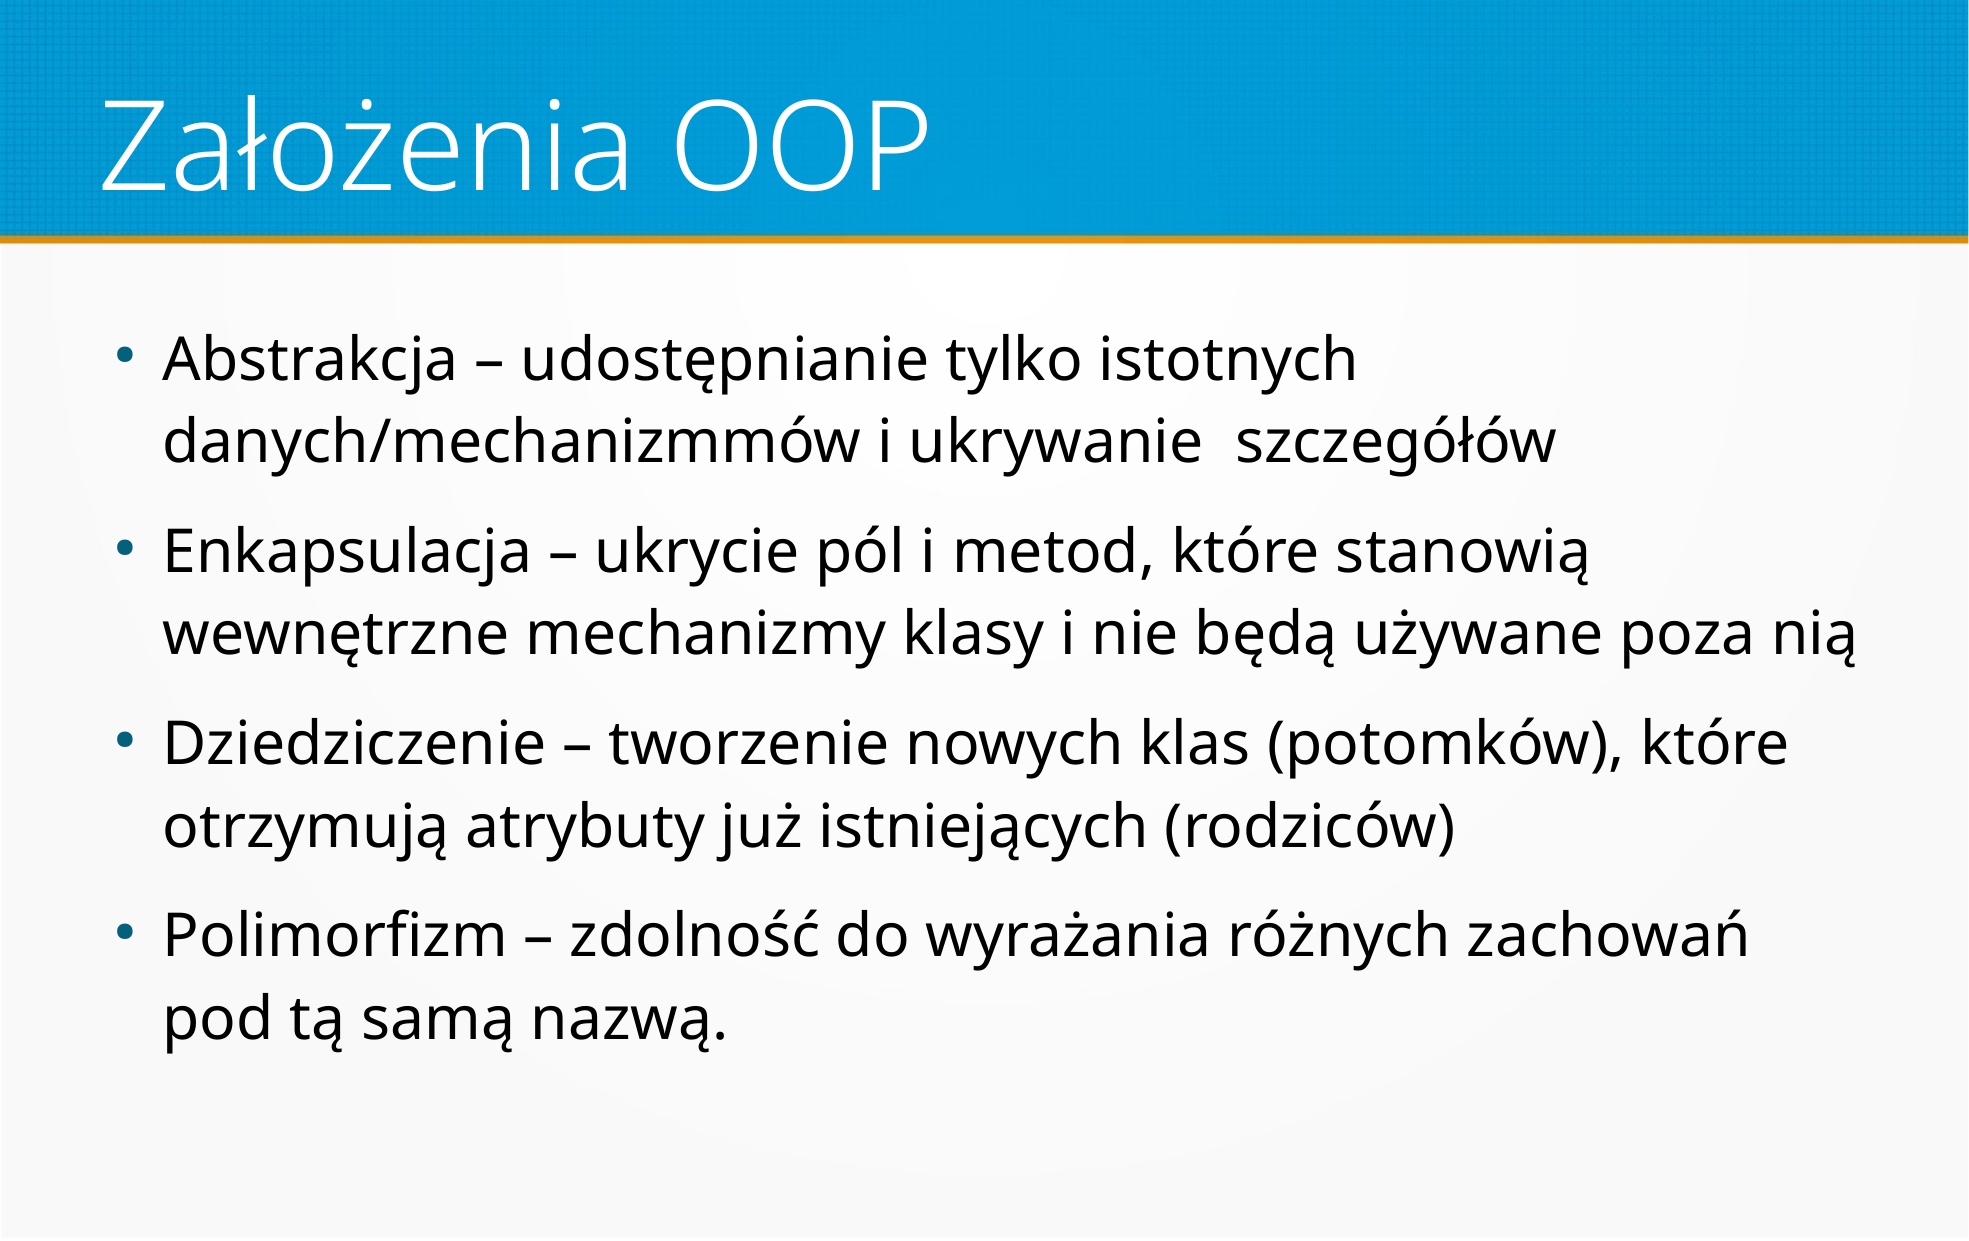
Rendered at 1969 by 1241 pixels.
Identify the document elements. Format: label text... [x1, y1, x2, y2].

picture [0, 233, 1969, 1241]
list Abstrakcja – udostępnianie tylko istotnych danych/mechanizmmów i ukrywanie szczegółów Enkapsulacja – ukrycie pól i metod, które stanowią wewnętrzne mechanizmy klasy i nie będą używane poza nią Dziedziczenie – tworzenie nowych klas (potomków), które otrzymują atrybuty już istniejących (rodziców) Polimorfizm – zdolność do wyrażania różnych zachowań pod tą samą nazwą. [98, 315, 1861, 1081]
title Założenia OOP [98, 19, 1870, 227]
